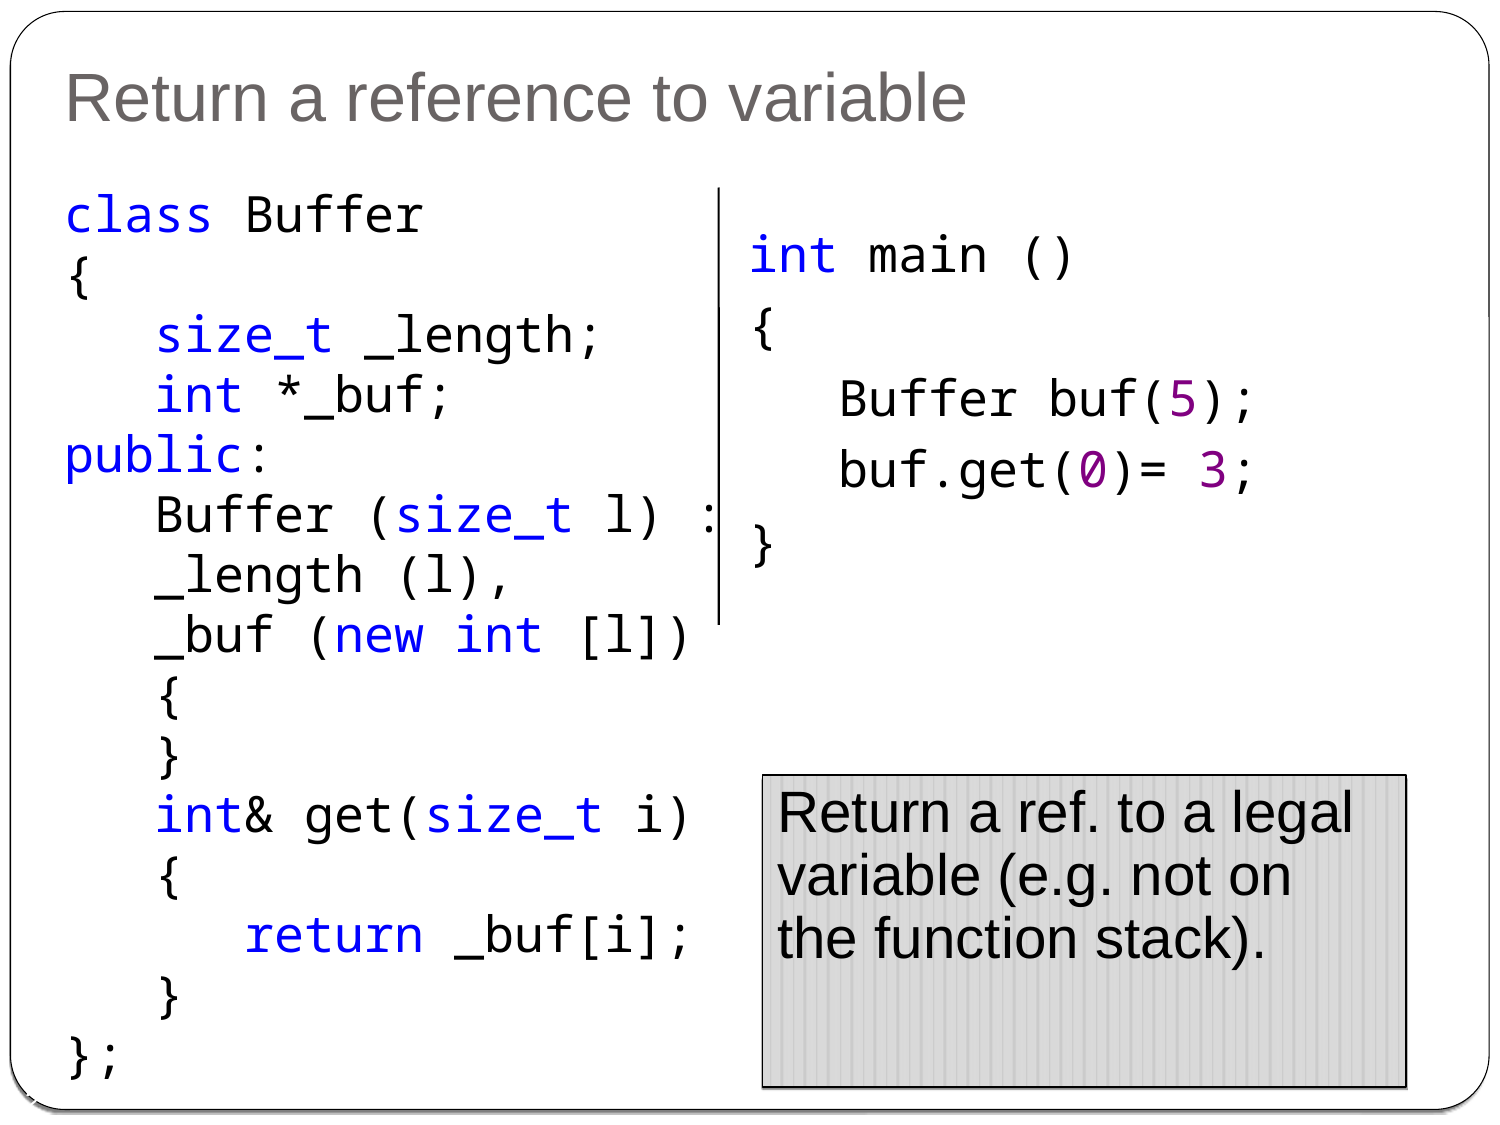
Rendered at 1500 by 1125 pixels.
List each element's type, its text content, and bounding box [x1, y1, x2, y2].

text_box int main () { Buffer buf(5); buf.get(0)= 3; } [720, 187, 1468, 593]
text_box Return a ref. to a legal variable (e.g. not on the function stack). [762, 774, 1407, 1087]
title Return a reference to variable [50, 45, 1450, 150]
list class Buffer { size_t _length; int *_buf; public: Buffer (size_t l) : _length (l), _buf (new int [l]) { } int& get(size_t i) { return _buf[i]; } }; [50, 174, 1450, 1113]
slide_number <number> [0, 1074, 50, 1125]
